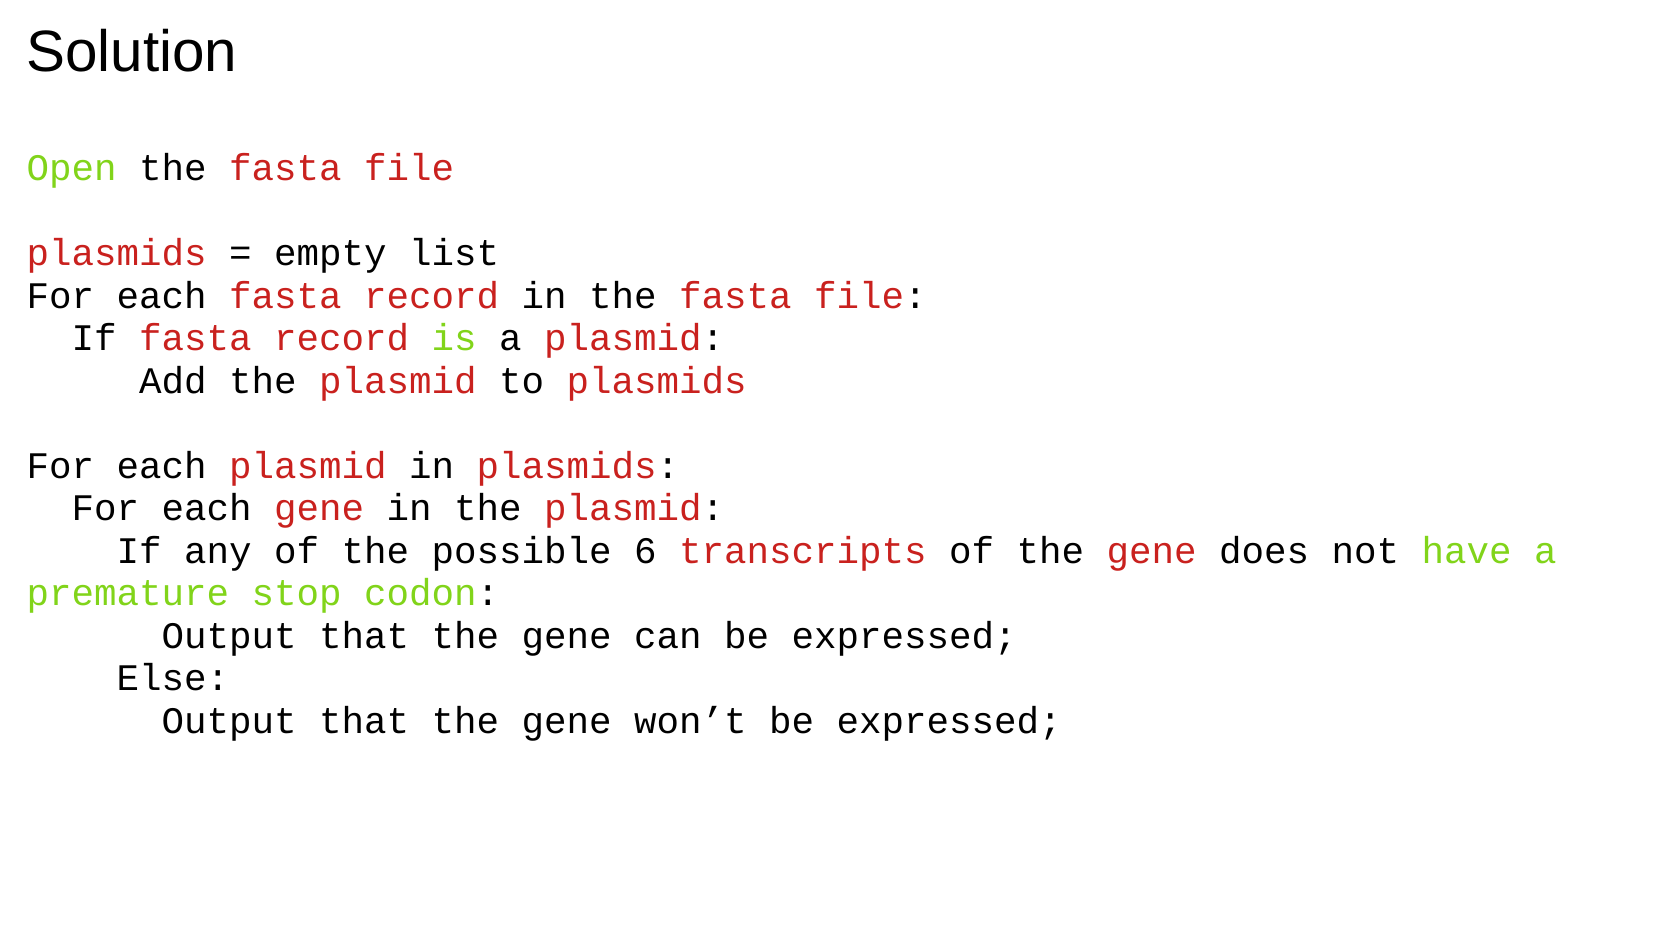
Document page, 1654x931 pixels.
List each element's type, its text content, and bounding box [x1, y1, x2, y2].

text_box Solution Open the fasta file plasmids = empty list For each fasta record in the fasta file: If fasta record is a plasmid: Add the plasmid to plasmids For each plasmid in plasmids: For each gene in the plasmid: If any of the possible 6 transcripts of the gene does not have a premature stop codon: Output that the gene can be expressed; Else: Output that the gene won’t be expressed; [11, 11, 1642, 795]
